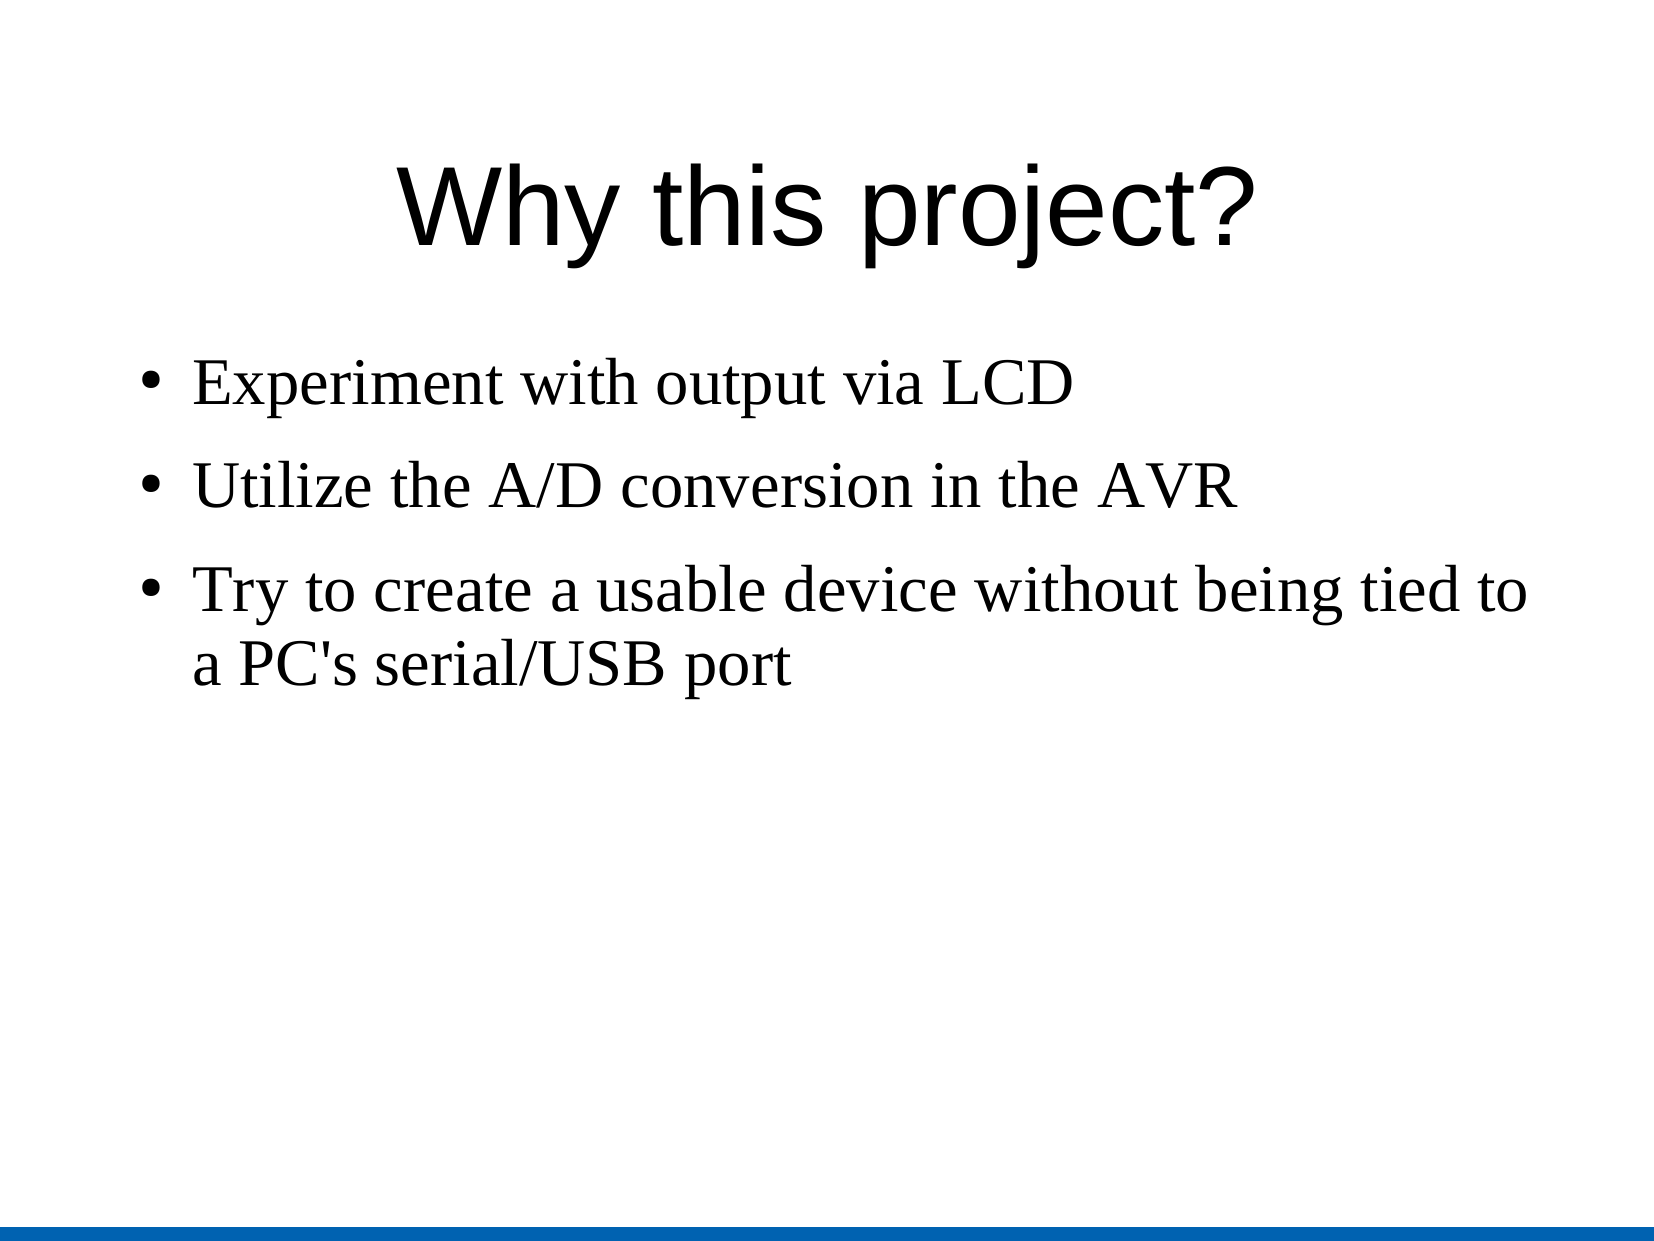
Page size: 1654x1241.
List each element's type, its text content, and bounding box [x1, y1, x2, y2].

list Experiment with output via LCD Utilize the A/D conversion in the AVR Try to create a usable device without being tied to a PC's serial/USB port [121, 344, 1534, 1112]
title Why this project? [121, 110, 1534, 303]
